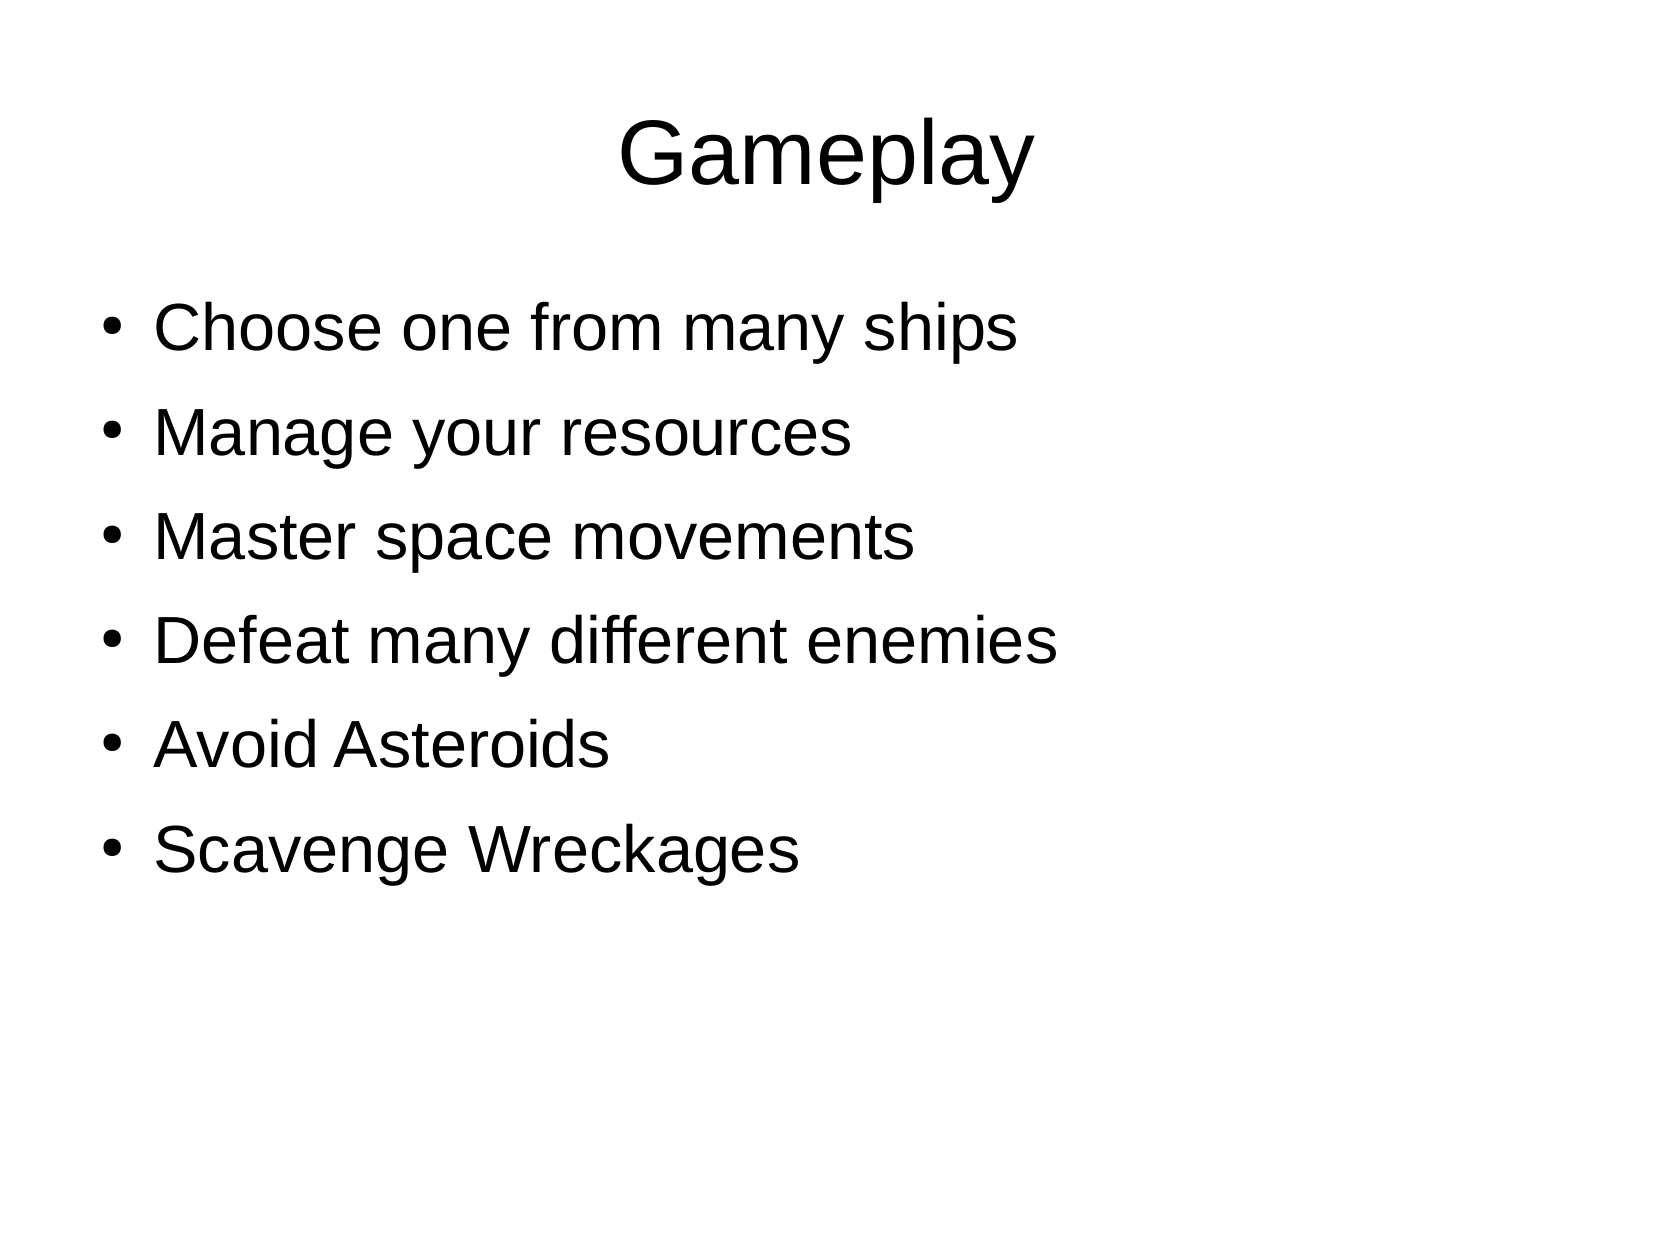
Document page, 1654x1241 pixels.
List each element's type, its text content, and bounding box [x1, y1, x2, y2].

title Gameplay [82, 49, 1571, 257]
list Choose one from many ships Manage your resources Master space movements Defeat many different enemies Avoid Asteroids Scavenge Wreckages [82, 290, 1571, 1010]
